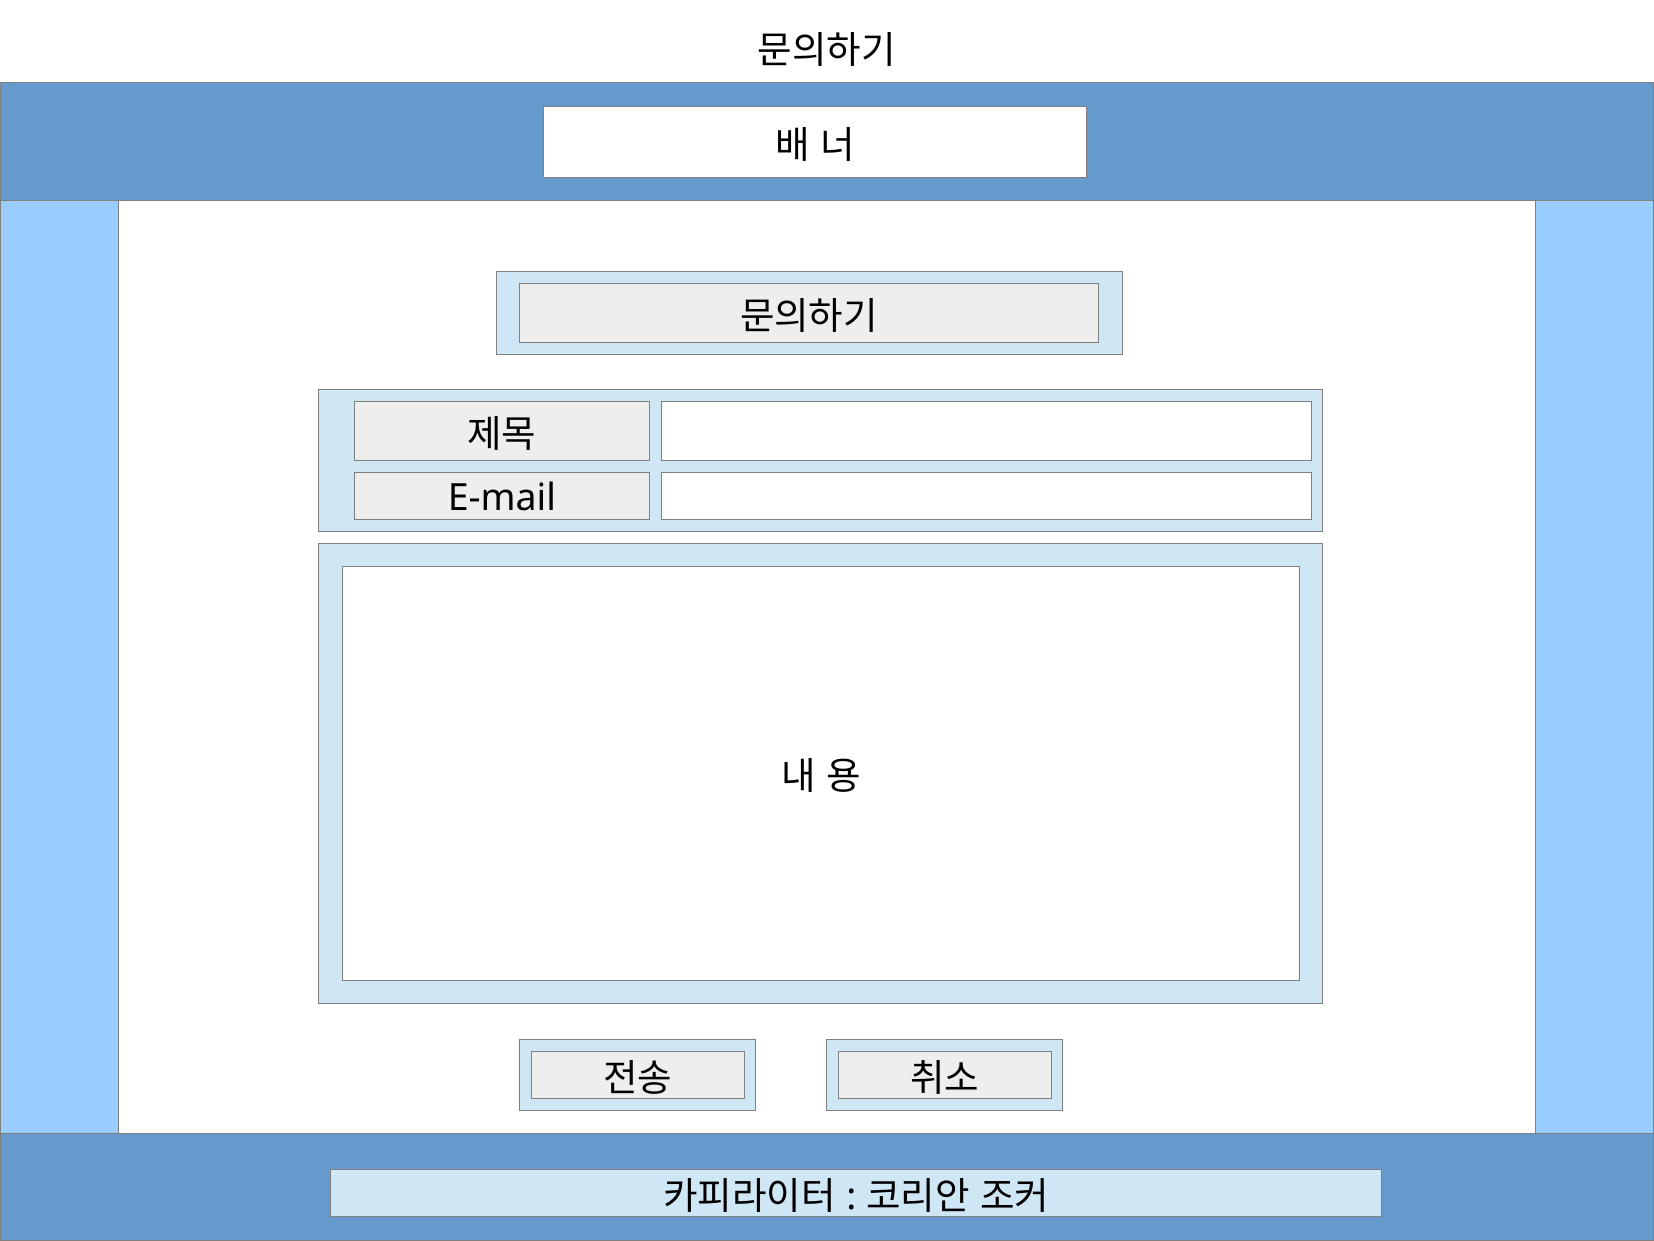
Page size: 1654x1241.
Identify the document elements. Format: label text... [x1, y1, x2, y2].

text_box 문의하기 [602, 13, 1052, 71]
text_box 배 너 [543, 106, 1087, 178]
text_box [0, 82, 1654, 1241]
text_box 전송 [531, 1051, 745, 1099]
text_box 카피라이터 : 코리안 조커 [330, 1169, 1382, 1217]
text_box E-mail [354, 472, 650, 520]
text_box 취소 [838, 1051, 1052, 1099]
text_box 문의하기 [519, 283, 1099, 343]
text_box 내 용 [342, 566, 1300, 981]
text_box 제목 [354, 401, 650, 461]
